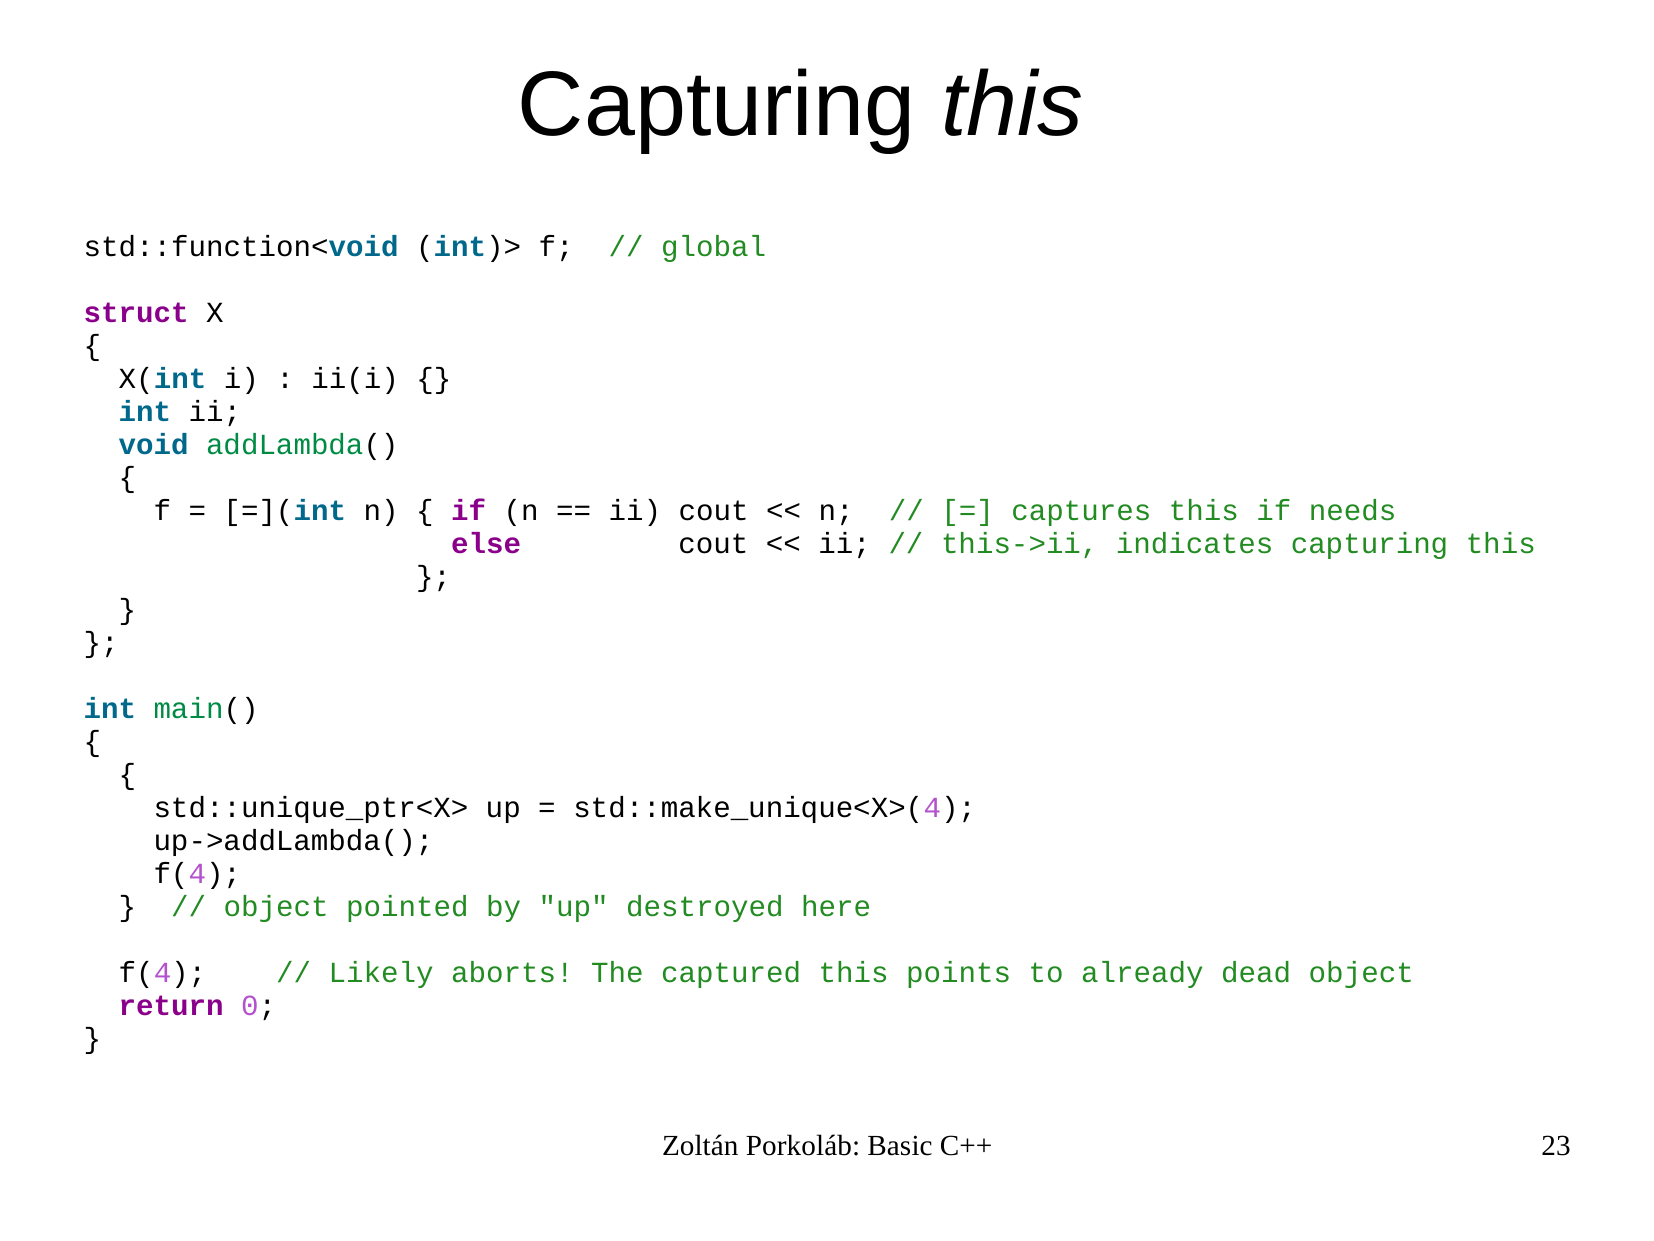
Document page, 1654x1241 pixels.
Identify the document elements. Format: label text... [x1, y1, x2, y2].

text_box std::function<void (int)> f; // global struct X { X(int i) : ii(i) {} int ii; void addLambda() { f = [=](int n) { if (n == ii) cout << n; // [=] captures this if needs else cout << ii; // this->ii, indicates capturing this }; } }; int main() { { std::unique_ptr<X> up = std::make_unique<X>(4); up->addLambda(); f(4); } // object pointed by "up" destroyed here f(4); // Likely aborts! The captured this points to already dead object return 0; } [68, 225, 1654, 1216]
title Capturing this [56, 0, 1546, 208]
